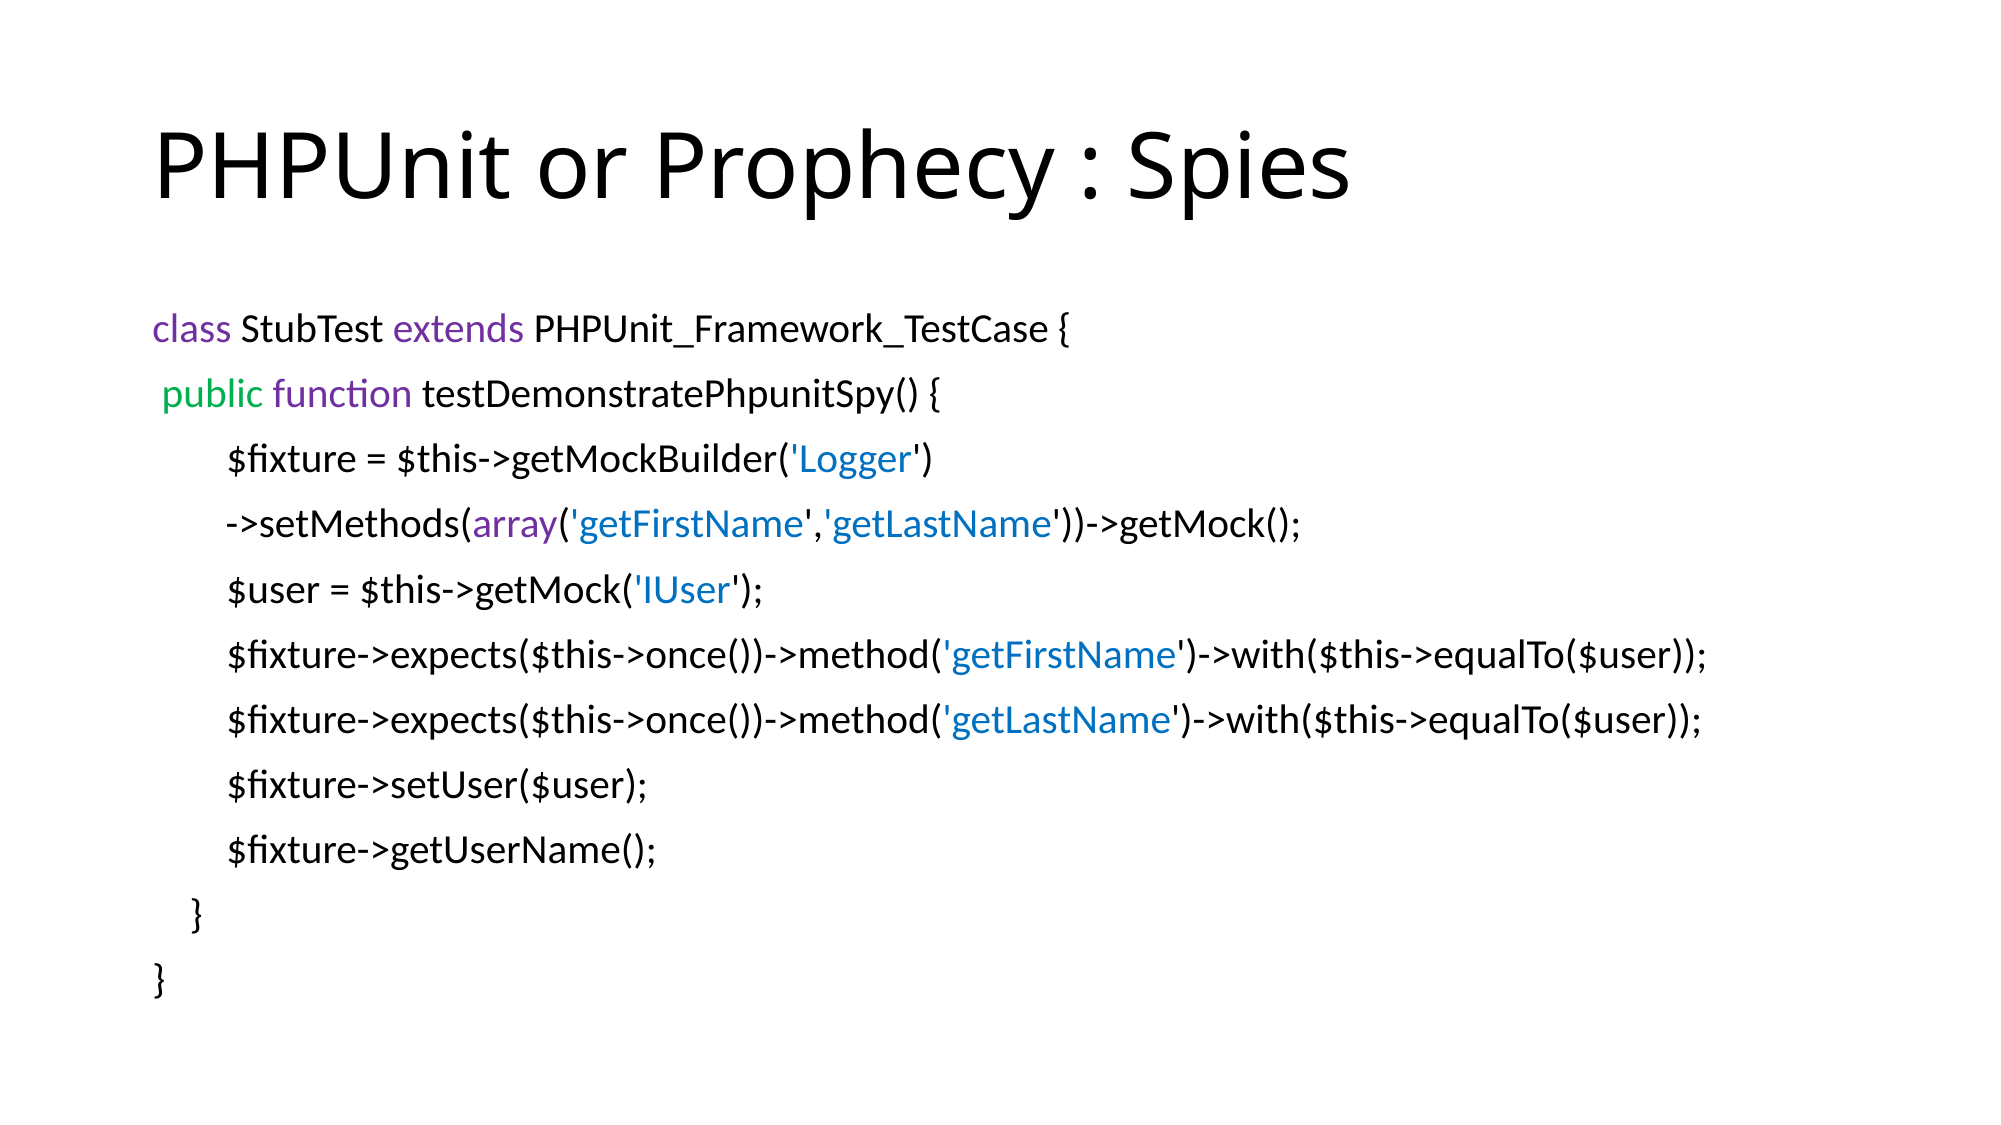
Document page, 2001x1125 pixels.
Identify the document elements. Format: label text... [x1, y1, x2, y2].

title PHPUnit or Prophecy : Spies [137, 59, 1863, 278]
list class StubTest extends PHPUnit_Framework_TestCase { public function testDemonstratePhpunitSpy() { $fixture = $this->getMockBuilder('Logger') ->setMethods(array('getFirstName','getLastName'))->getMock(); $user = $this->getMock('IUser'); $fixture->expects($this->once())->method('getFirstName')->with($this->equalTo($user)); $fixture->expects($this->once())->method('getLastName')->with($this->equalTo($user)); $fixture->setUser($user); $fixture->getUserName(); } } [137, 299, 1926, 1014]
